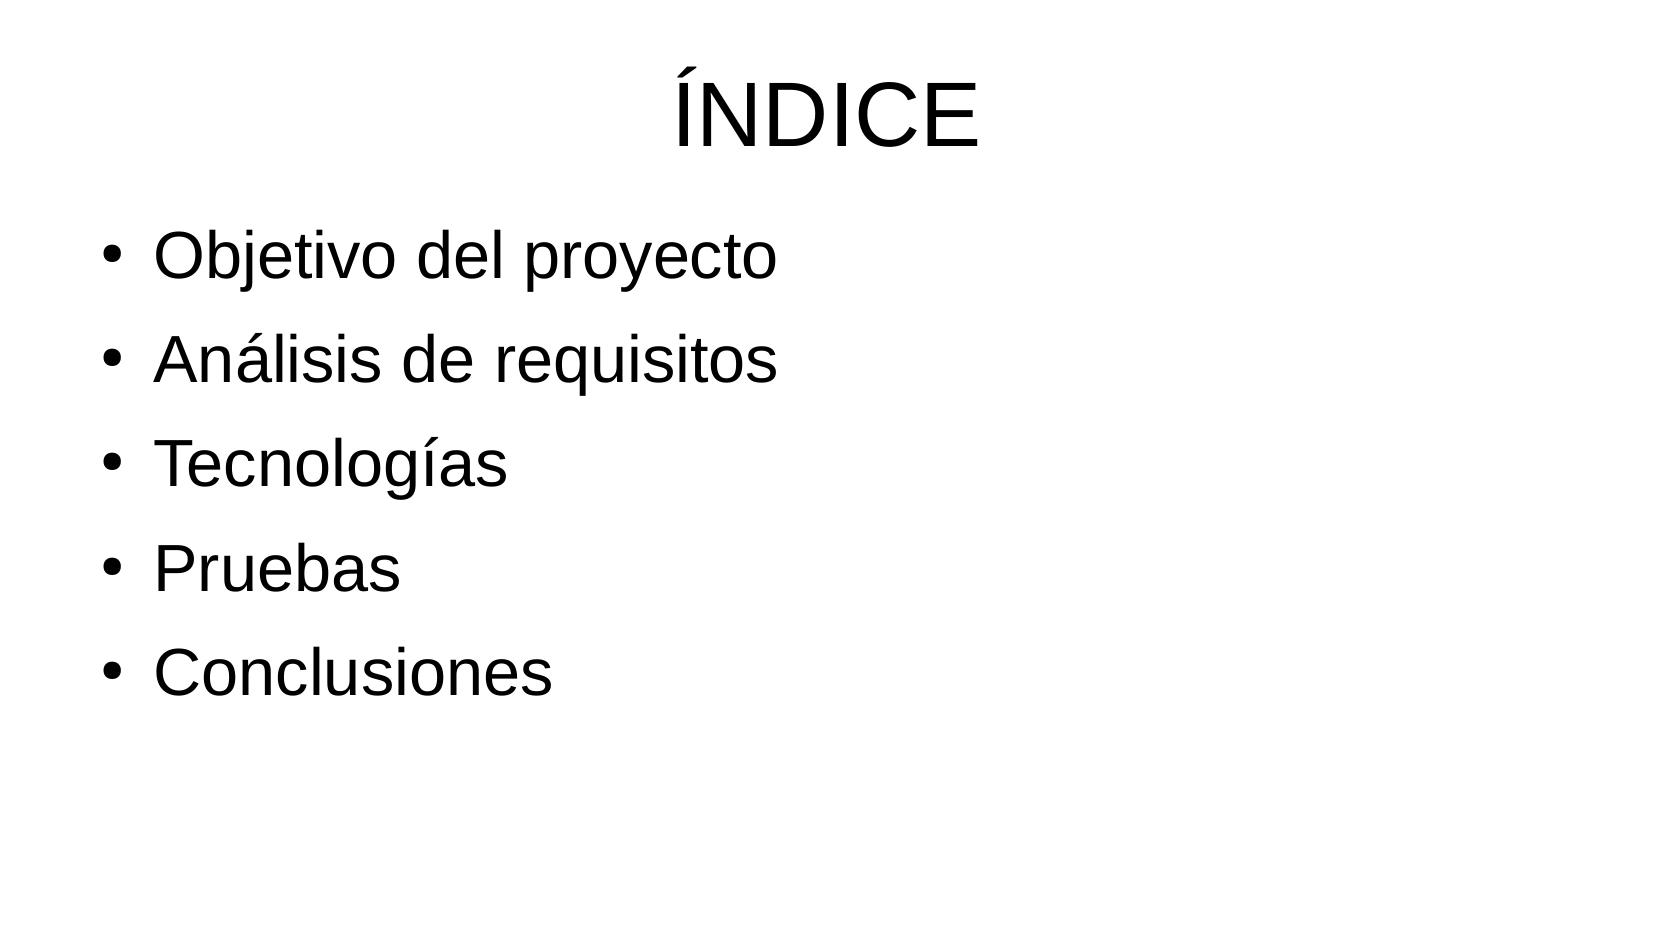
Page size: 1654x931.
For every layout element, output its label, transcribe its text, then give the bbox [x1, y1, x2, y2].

title ÍNDICE [82, 37, 1571, 193]
list Objetivo del proyecto Análisis de requisitos Tecnologías Pruebas Conclusiones [82, 217, 1571, 758]
